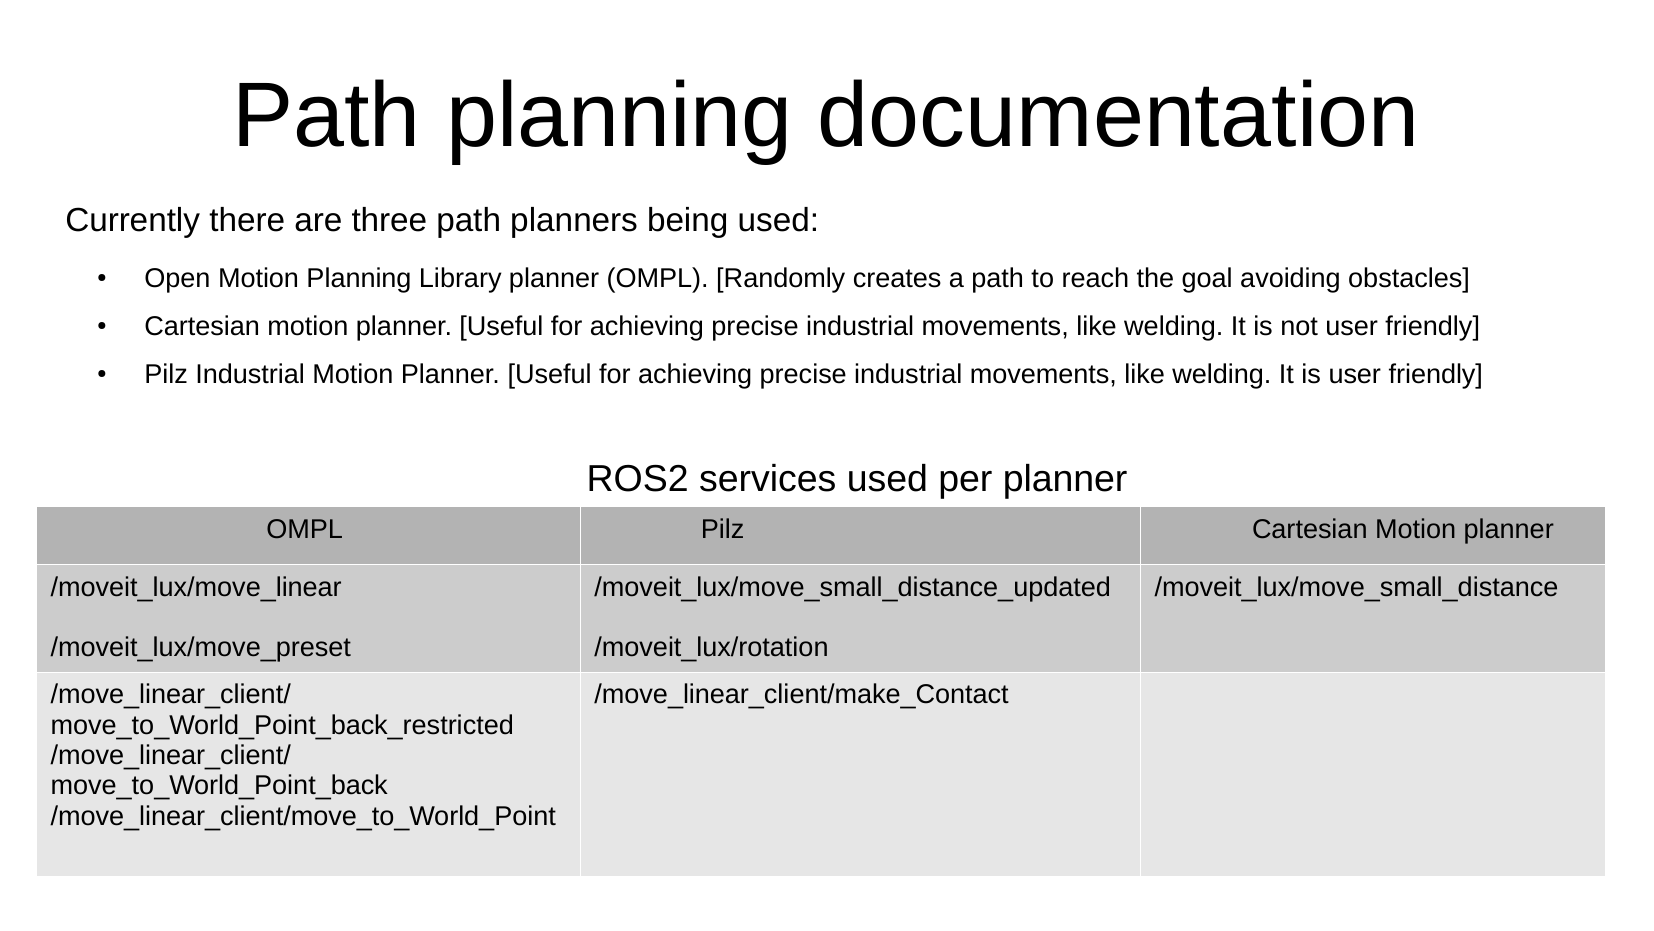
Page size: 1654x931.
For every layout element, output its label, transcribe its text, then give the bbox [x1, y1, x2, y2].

table_header OMPL [37, 507, 571, 564]
table_cell /move_linear_client/make_Contact [581, 673, 1140, 876]
text_box Currently there are three path planners being used: [50, 188, 1638, 294]
text_box [49, 375, 1637, 482]
table_cell /moveit_lux/move_linear /moveit_lux/move_preset [37, 565, 580, 672]
table_header Cartesian Motion planner [1205, 507, 1605, 564]
text_box ROS2 services used per planner [571, 482, 1205, 571]
table_cell [1141, 673, 1605, 876]
table_cell /moveit_lux/move_small_distance [1141, 565, 1605, 672]
table_cell /move_linear_client/move_to_World_Point_back_restricted /move_linear_client/move_to_World_Point_back /move_linear_client/move_to_World_Point [37, 673, 580, 876]
list Open Motion Planning Library planner (OMPL). [Randomly creates a path to reach the goal avoiding obstacles] Cartesian motion planner. [Useful for achieving precise industrial movements, like welding. It is not user friendly] Pilz Industrial Motion Planner. [Useful for achieving precise industrial movements, like welding. It is user friendly] [0, 189, 1625, 419]
title Path planning documentation [82, 37, 1571, 188]
table_cell /moveit_lux/move_small_distance_updated /moveit_lux/rotation [581, 571, 1140, 672]
